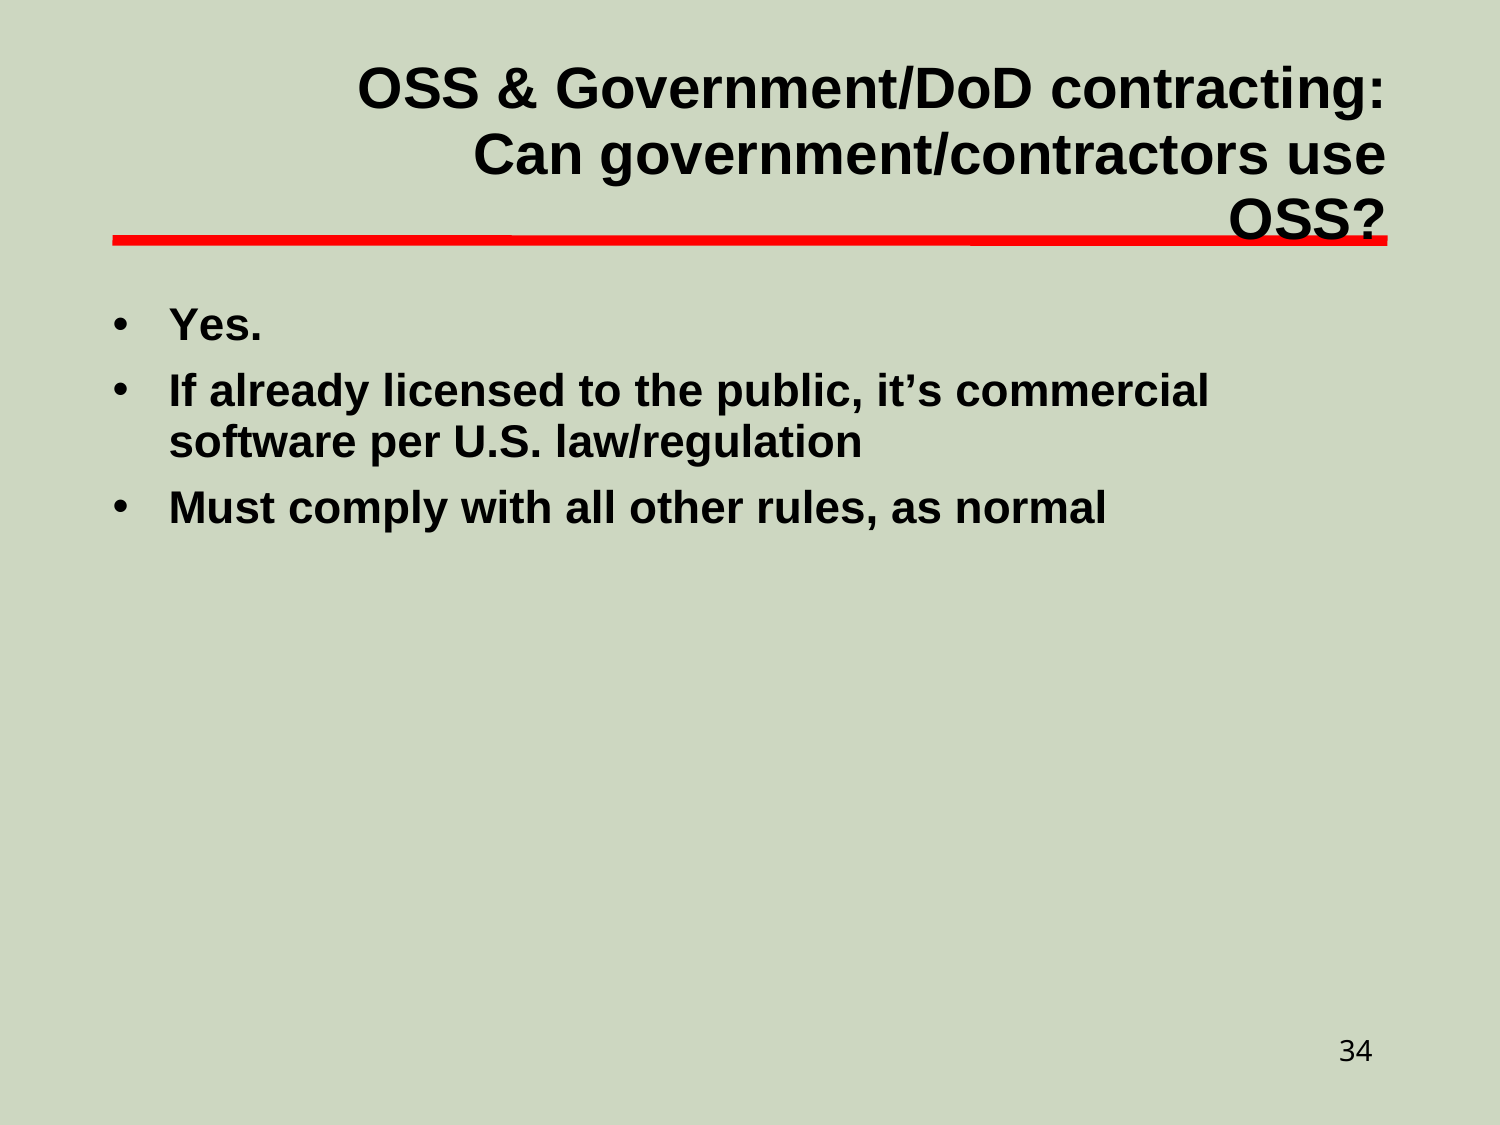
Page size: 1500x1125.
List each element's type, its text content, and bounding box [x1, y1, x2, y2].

title OSS & Government/DoD contracting: Can government/contractors use OSS? [337, 56, 1388, 253]
list Yes. If already licensed to the public, it’s commercial software per U.S. law/regulation Must comply with all other rules, as normal [112, 299, 1388, 1098]
